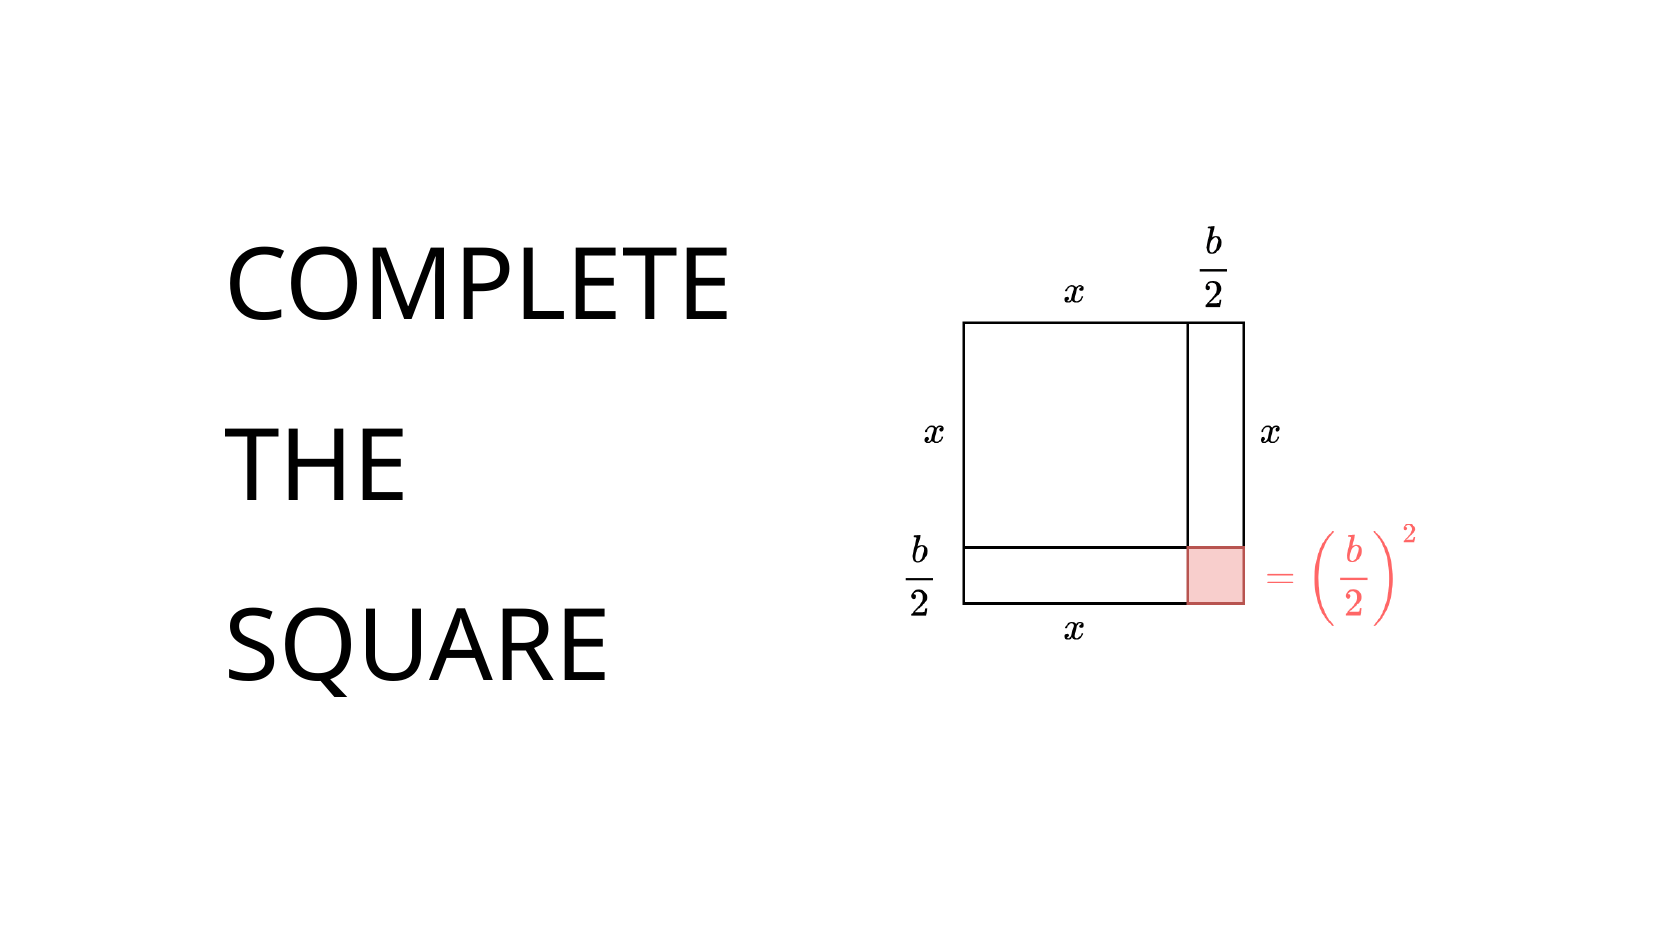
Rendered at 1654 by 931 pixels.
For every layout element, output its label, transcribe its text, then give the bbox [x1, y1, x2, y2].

list COMPLETE THE SQUARE [153, 212, 1571, 839]
picture [850, 192, 1441, 804]
